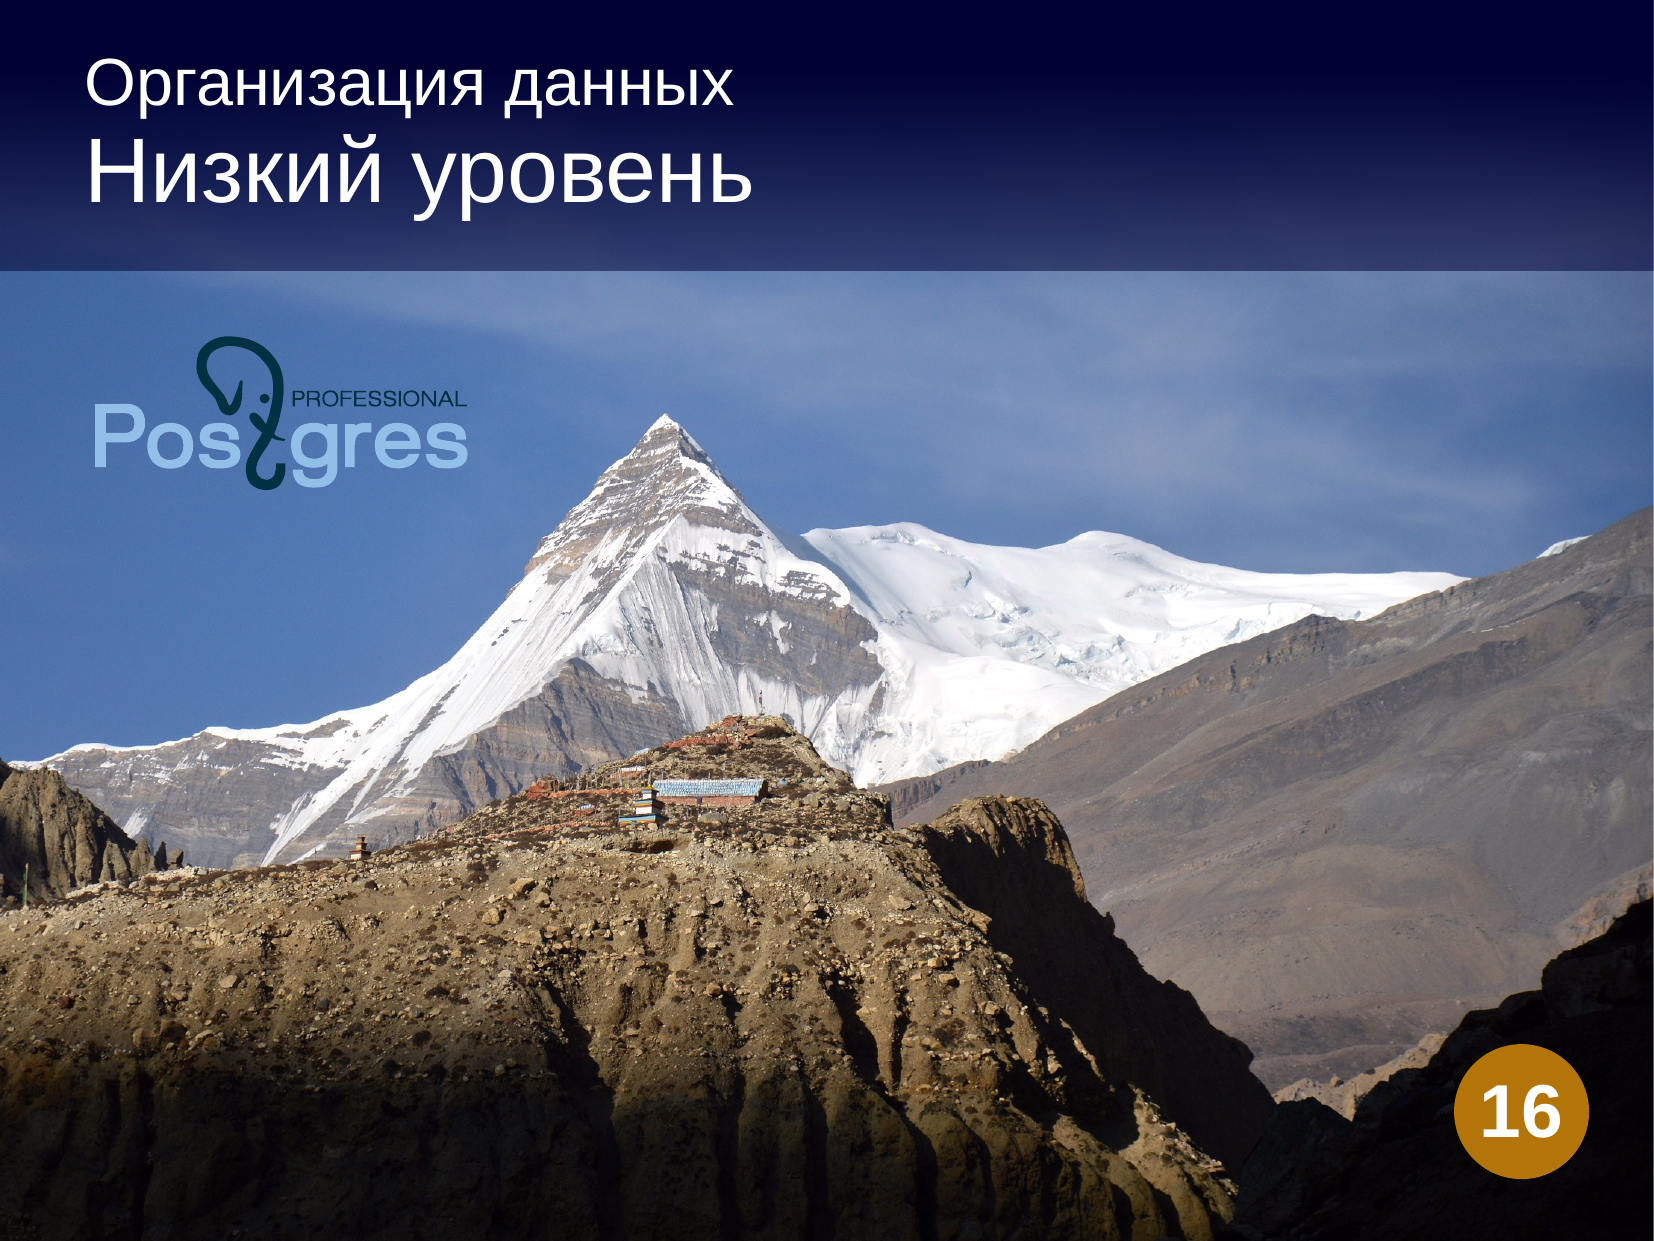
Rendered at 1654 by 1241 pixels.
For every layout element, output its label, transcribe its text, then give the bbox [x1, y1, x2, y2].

title Организация данных Низкий уровень [84, 44, 1636, 251]
picture [0, 271, 1654, 1241]
text_box 16 [1454, 1044, 1590, 1180]
